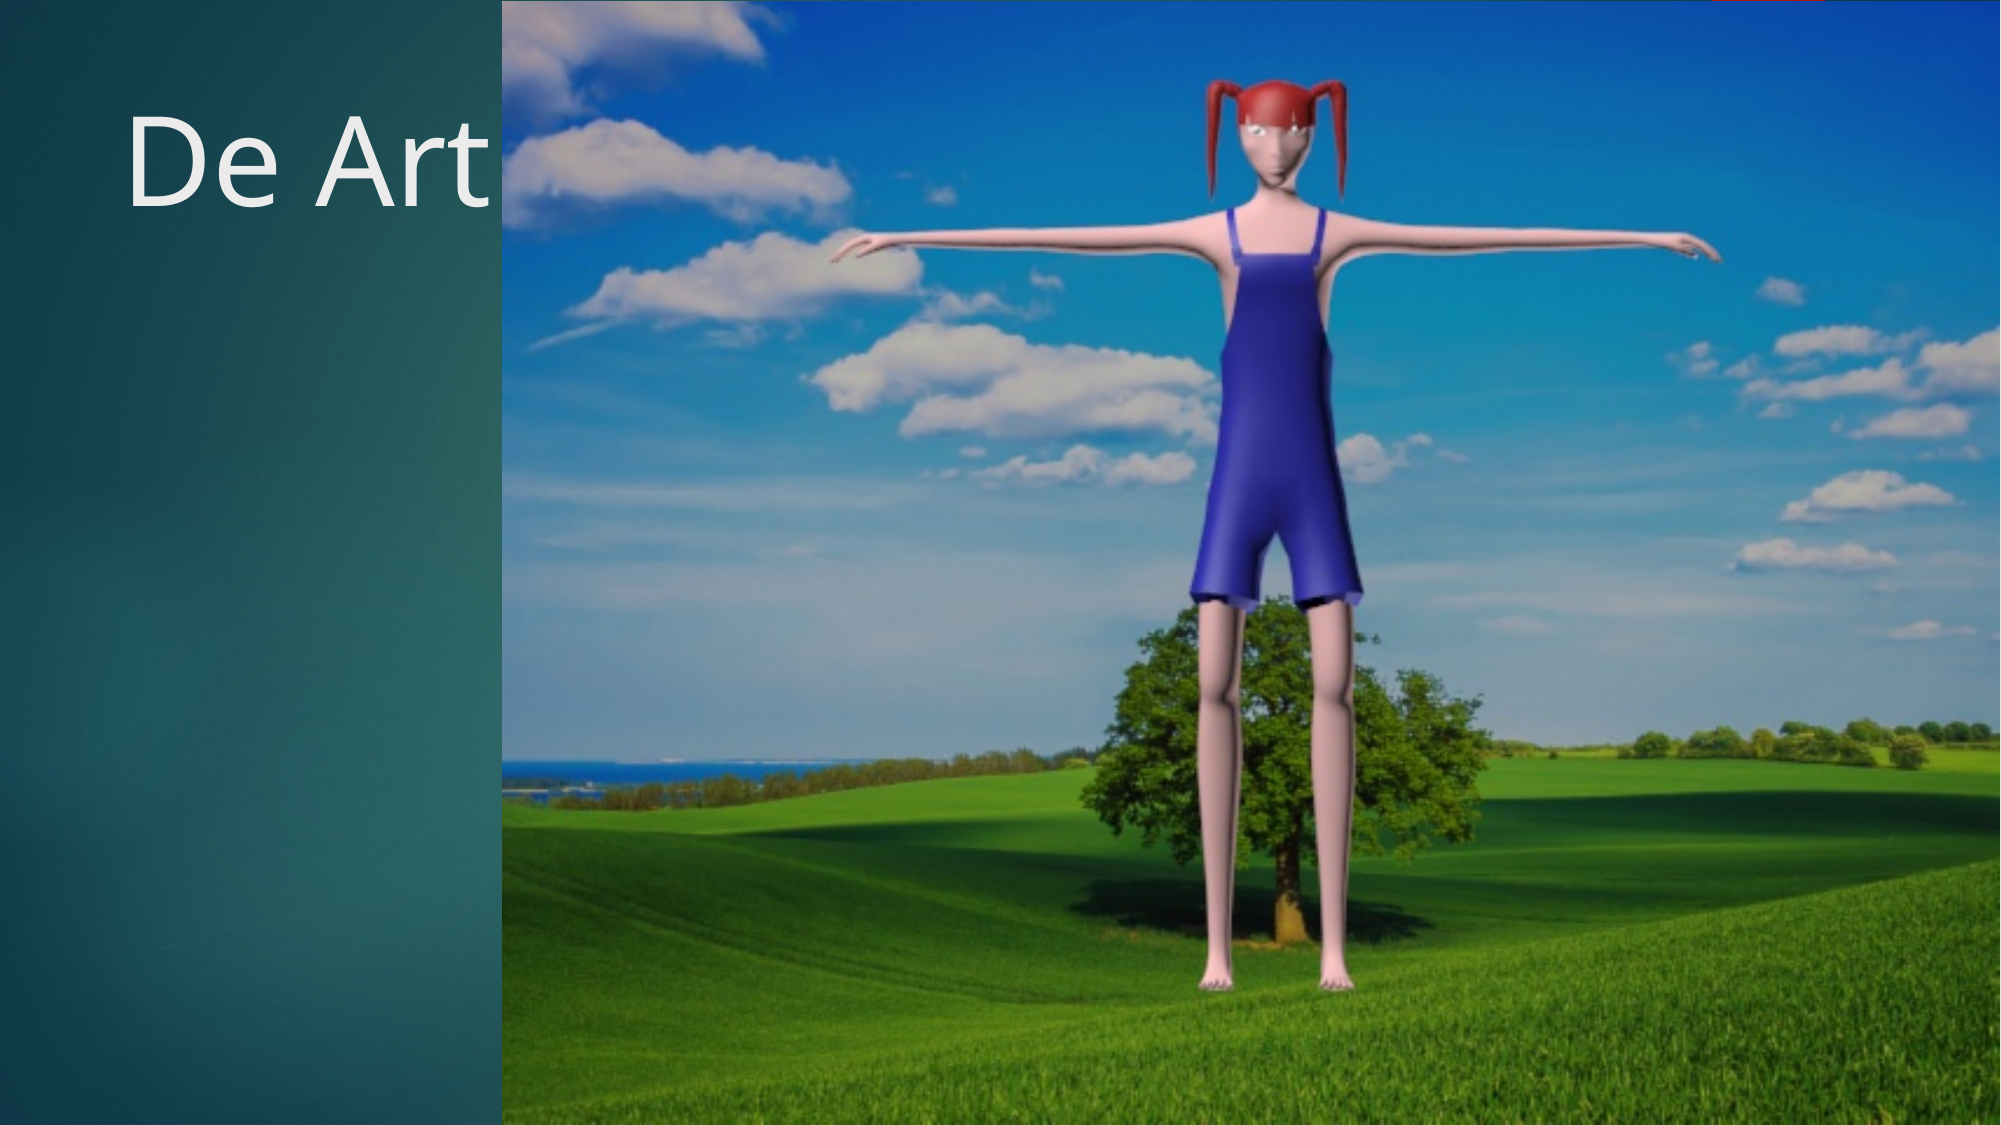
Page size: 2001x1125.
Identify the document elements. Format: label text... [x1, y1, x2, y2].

title De Art [106, 74, 502, 305]
picture [502, 1, 2000, 1125]
